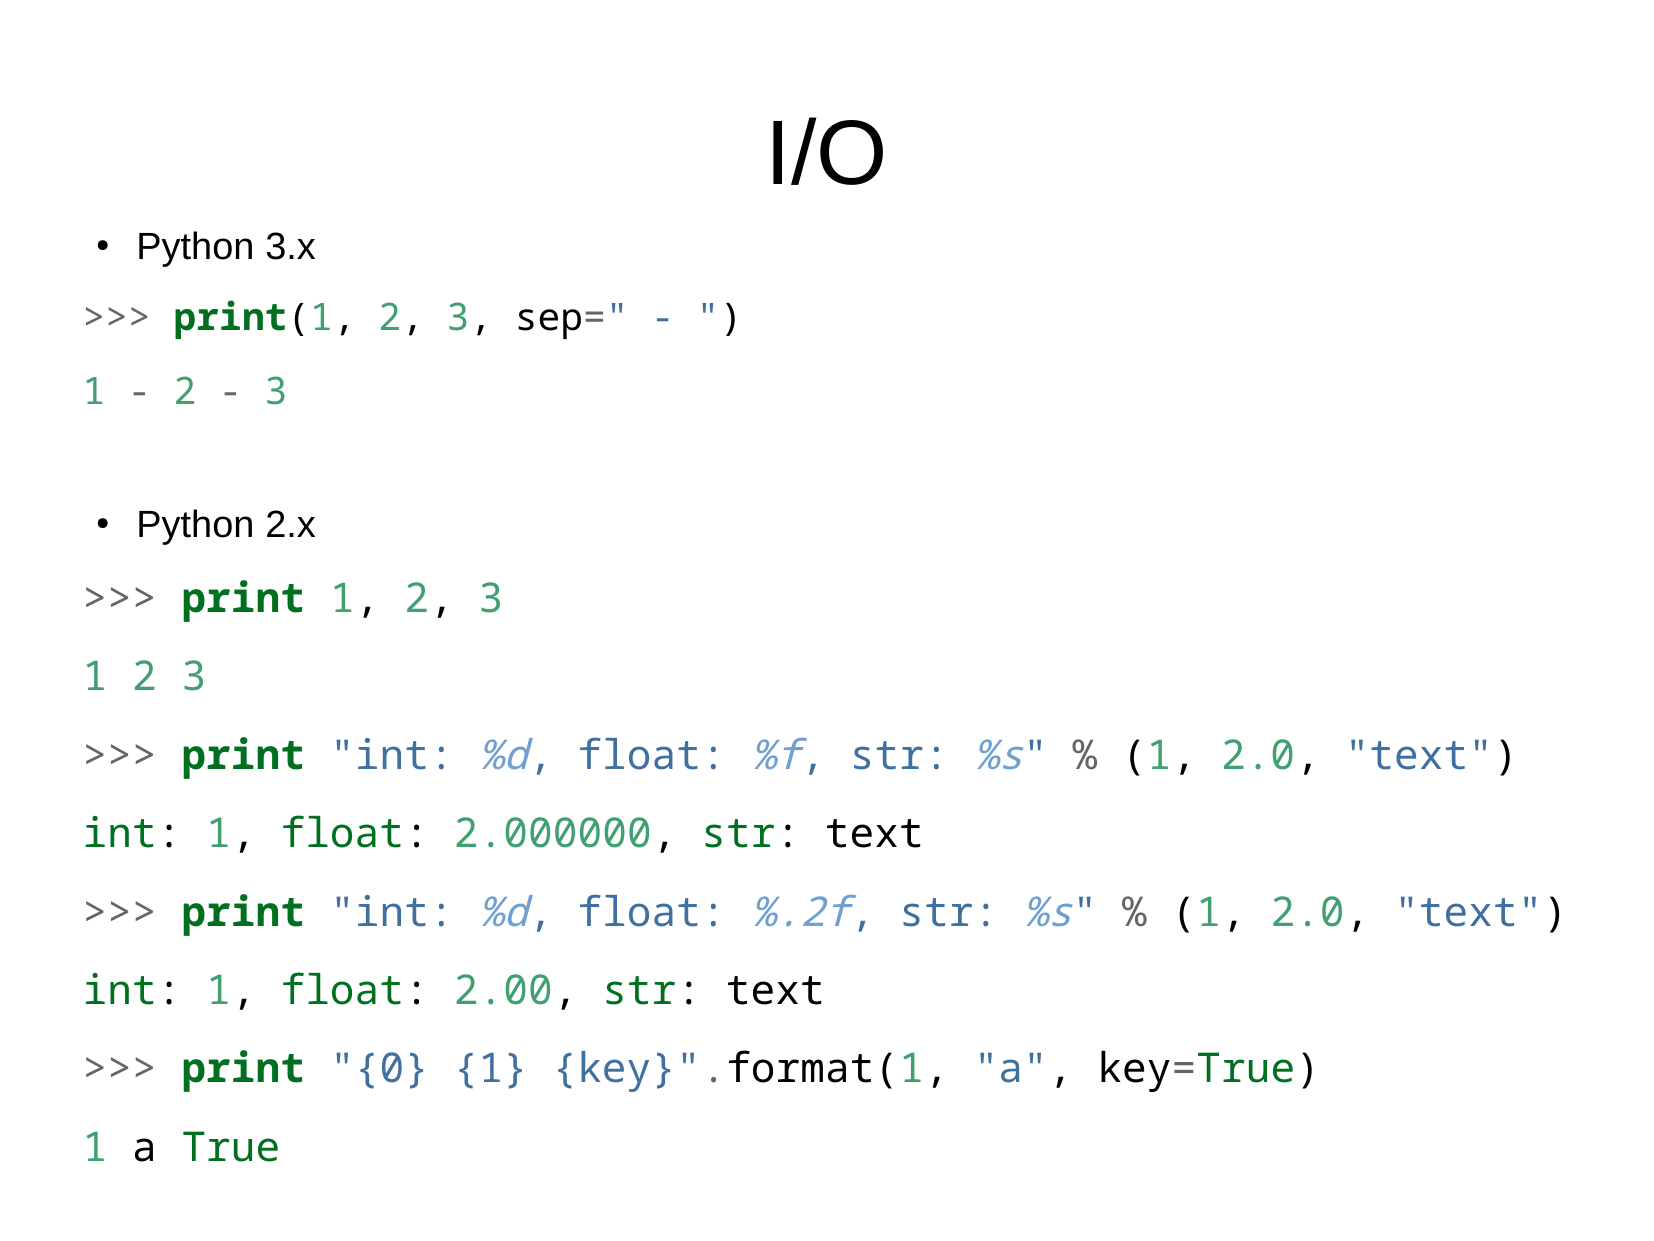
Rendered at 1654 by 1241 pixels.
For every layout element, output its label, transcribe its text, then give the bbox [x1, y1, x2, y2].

list Python 3.x >>> print(1, 2, 3, sep=" - ") 1 - 2 - 3 Python 2.x >>> print 1, 2, 3 1 2 3 >>> print "int: %d, float: %f, str: %s" % (1, 2.0, "text") int: 1, float: 2.000000, str: text >>> print "int: %d, float: %.2f, str: %s" % (1, 2.0, "text") int: 1, float: 2.00, str: text >>> print "{0} {1} {key}".format(1, "a", key=True) 1 a True [82, 225, 1571, 1201]
title I/O [82, 49, 1571, 225]
